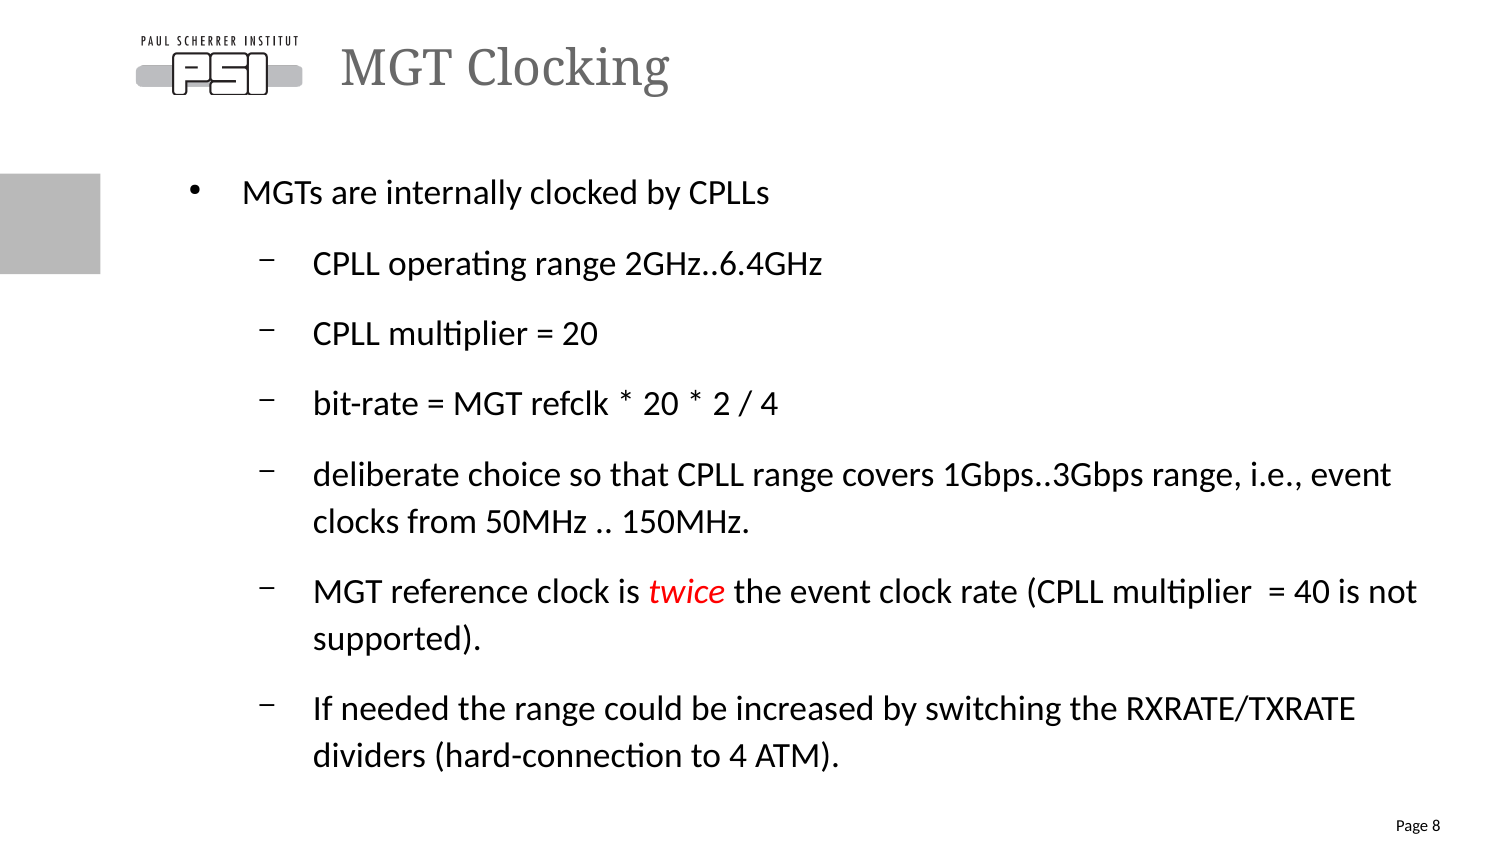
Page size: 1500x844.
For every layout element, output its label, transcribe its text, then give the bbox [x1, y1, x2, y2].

slide_number Page <number> [1346, 814, 1441, 840]
title MGT Clocking [340, 35, 1442, 98]
list MGTs are internally clocked by CPLLs CPLL operating range 2GHz..6.4GHz CPLL multiplier = 20 bit-rate = MGT refclk * 20 * 2 / 4 deliberate choice so that CPLL range covers 1Gbps..3Gbps range, i.e., event clocks from 50MHz .. 150MHz. MGT reference clock is twice the event clock rate (CPLL multiplier = 40 is not supported). If needed the range could be increased by switching the RXRATE/TXRATE dividers (hard-connection to 4 ATM). [171, 165, 1442, 741]
